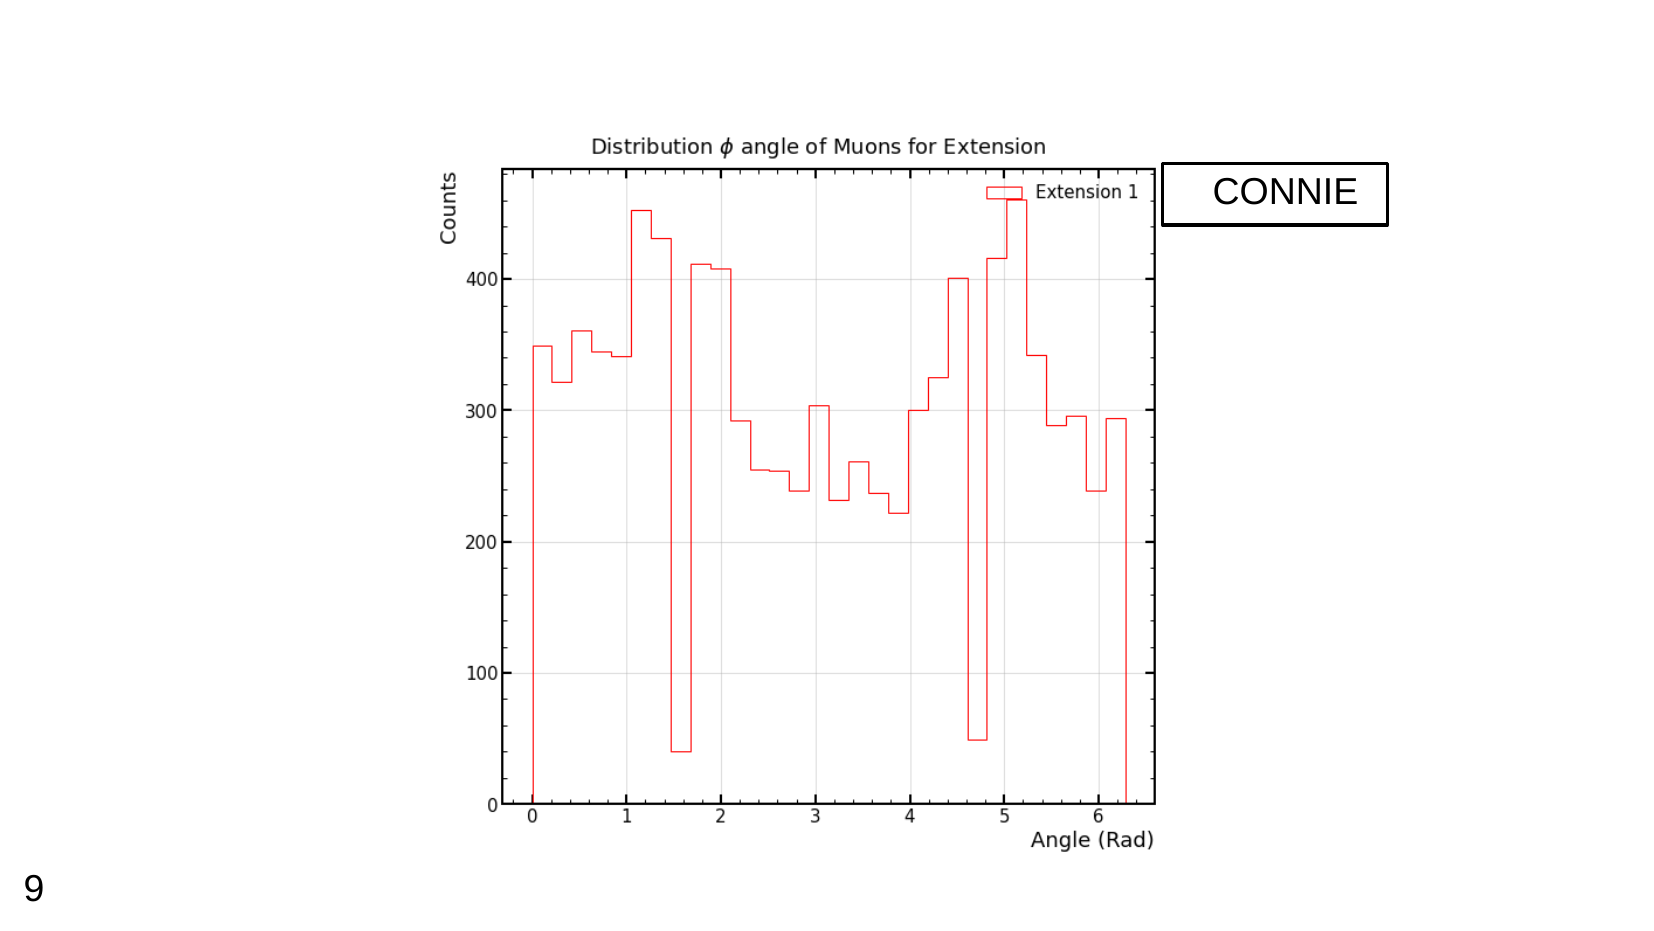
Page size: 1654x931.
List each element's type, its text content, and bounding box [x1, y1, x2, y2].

text_box <number> [8, 860, 638, 931]
picture [431, 127, 1163, 861]
text_box CONNIE [1162, 163, 1388, 226]
